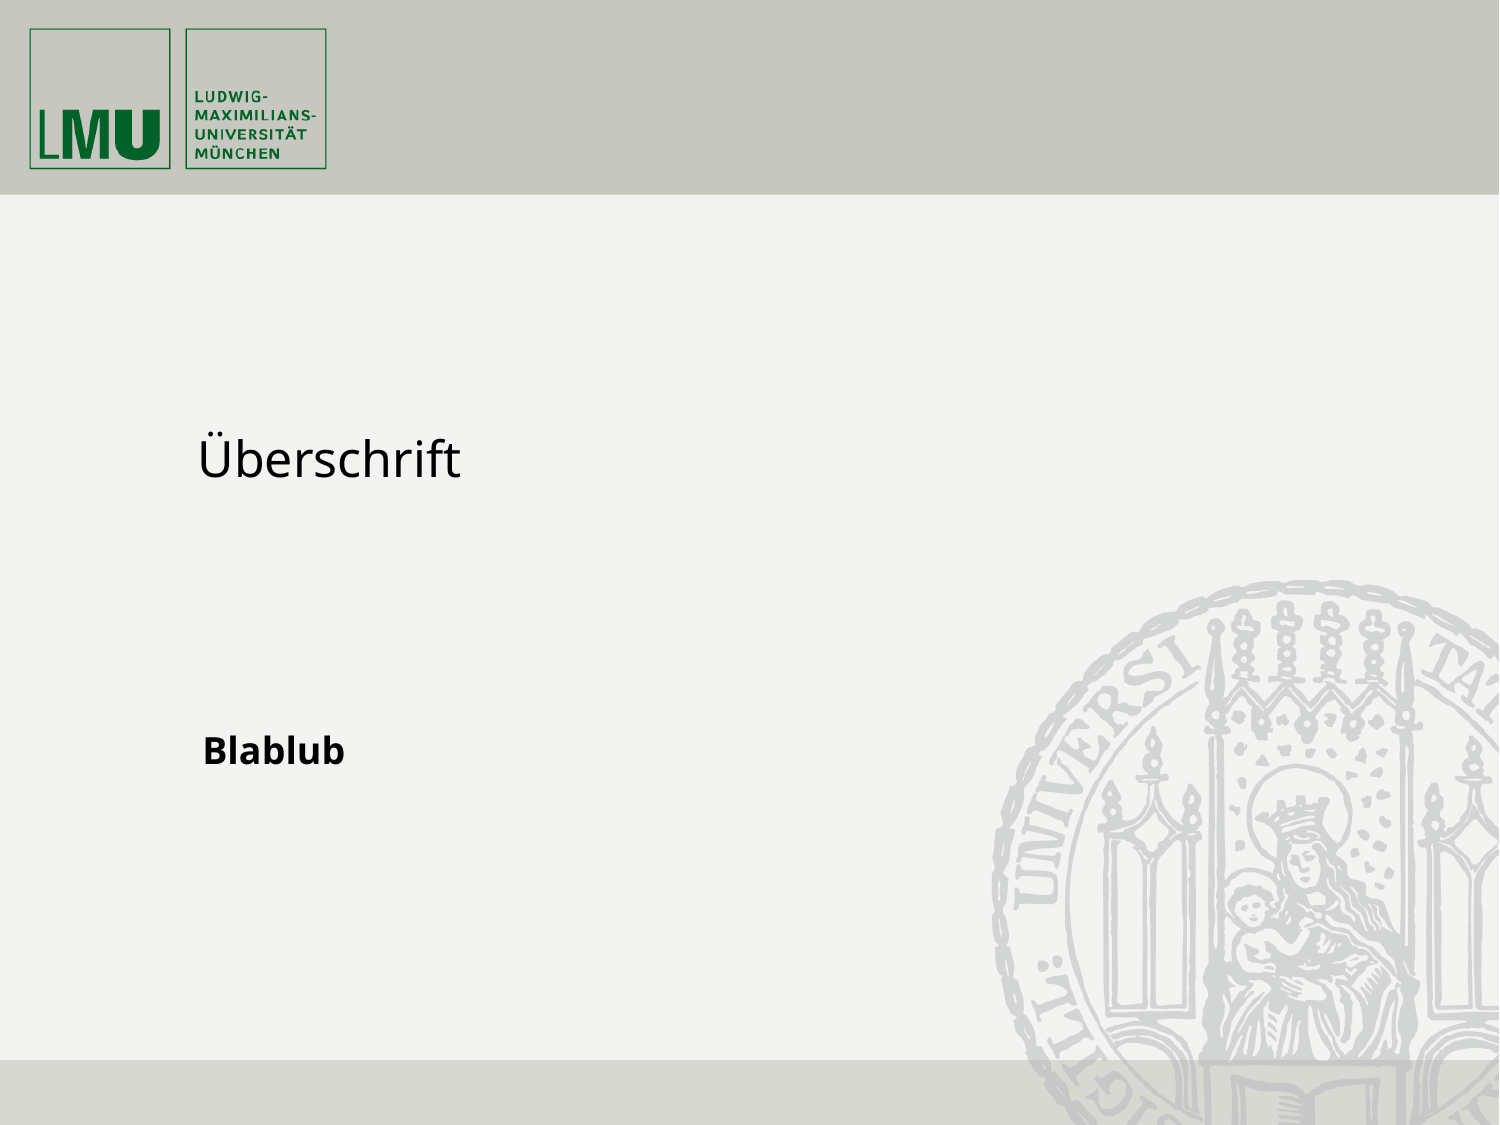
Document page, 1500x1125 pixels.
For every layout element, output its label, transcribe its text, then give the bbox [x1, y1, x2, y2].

picture [0, 0, 1499, 1125]
text_box Blablub [187, 719, 1396, 1041]
text_box Überschrift [183, 284, 1393, 495]
